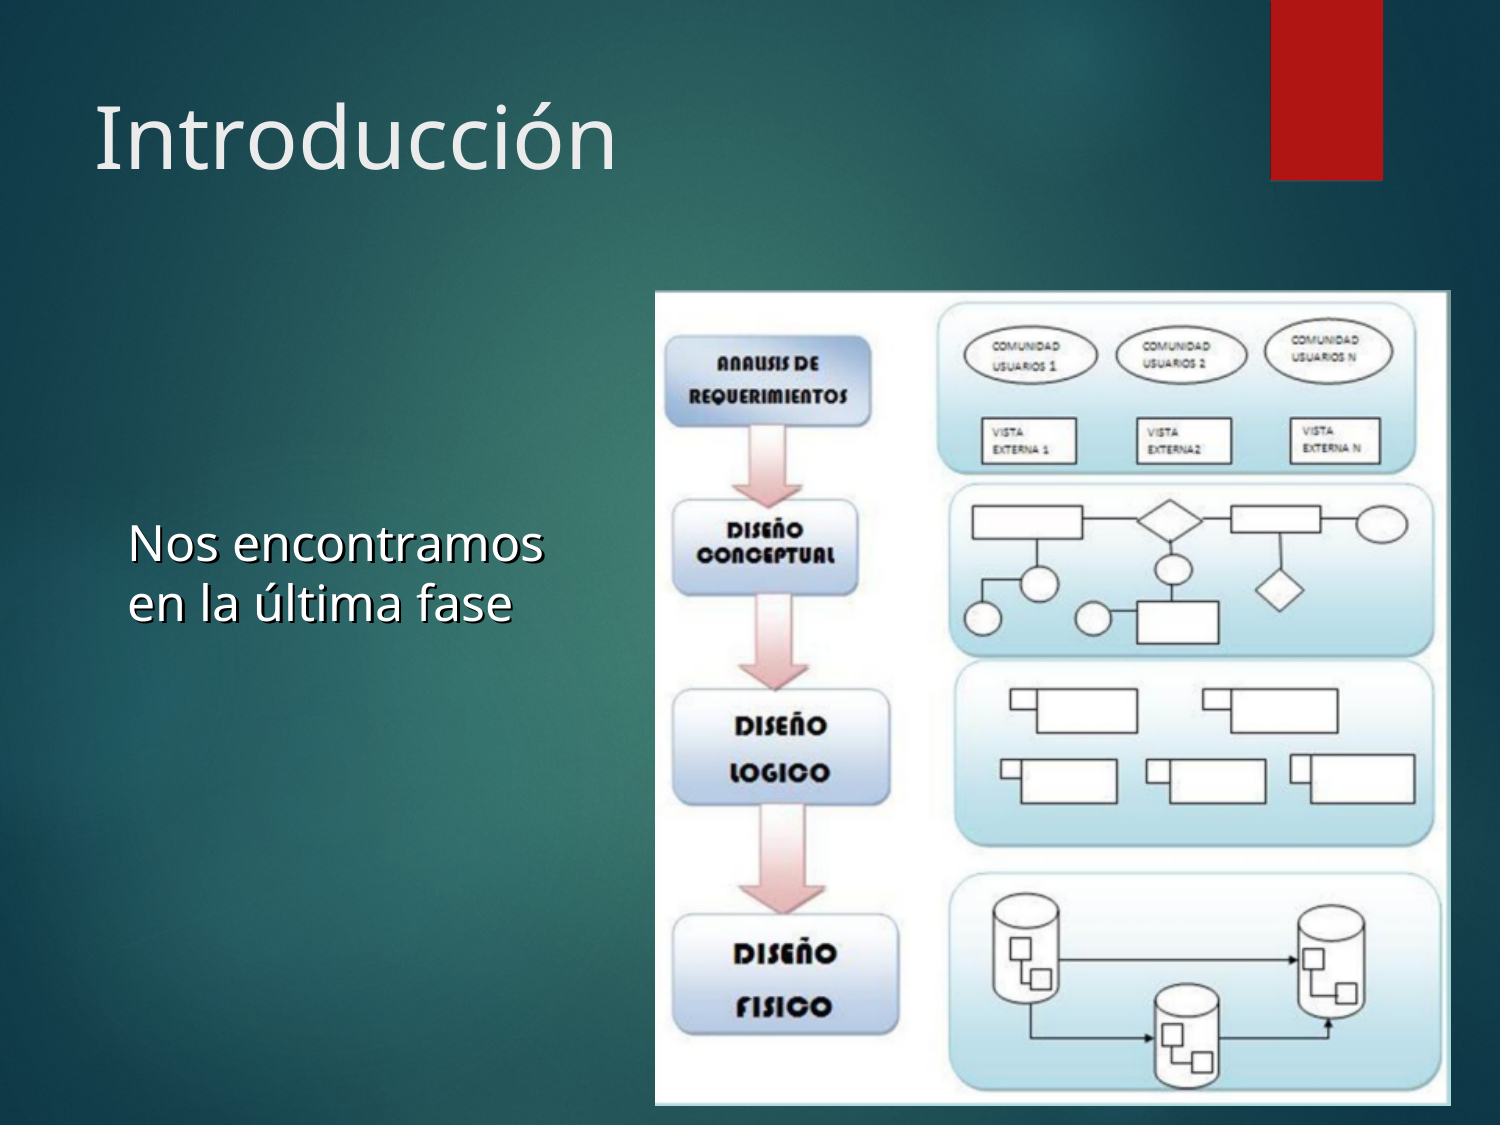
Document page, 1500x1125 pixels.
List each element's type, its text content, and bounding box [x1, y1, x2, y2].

picture [0, 0, 1500, 1125]
title Introducción [79, 74, 1237, 304]
text_box Nos encontramos en la última fase [112, 503, 609, 1000]
